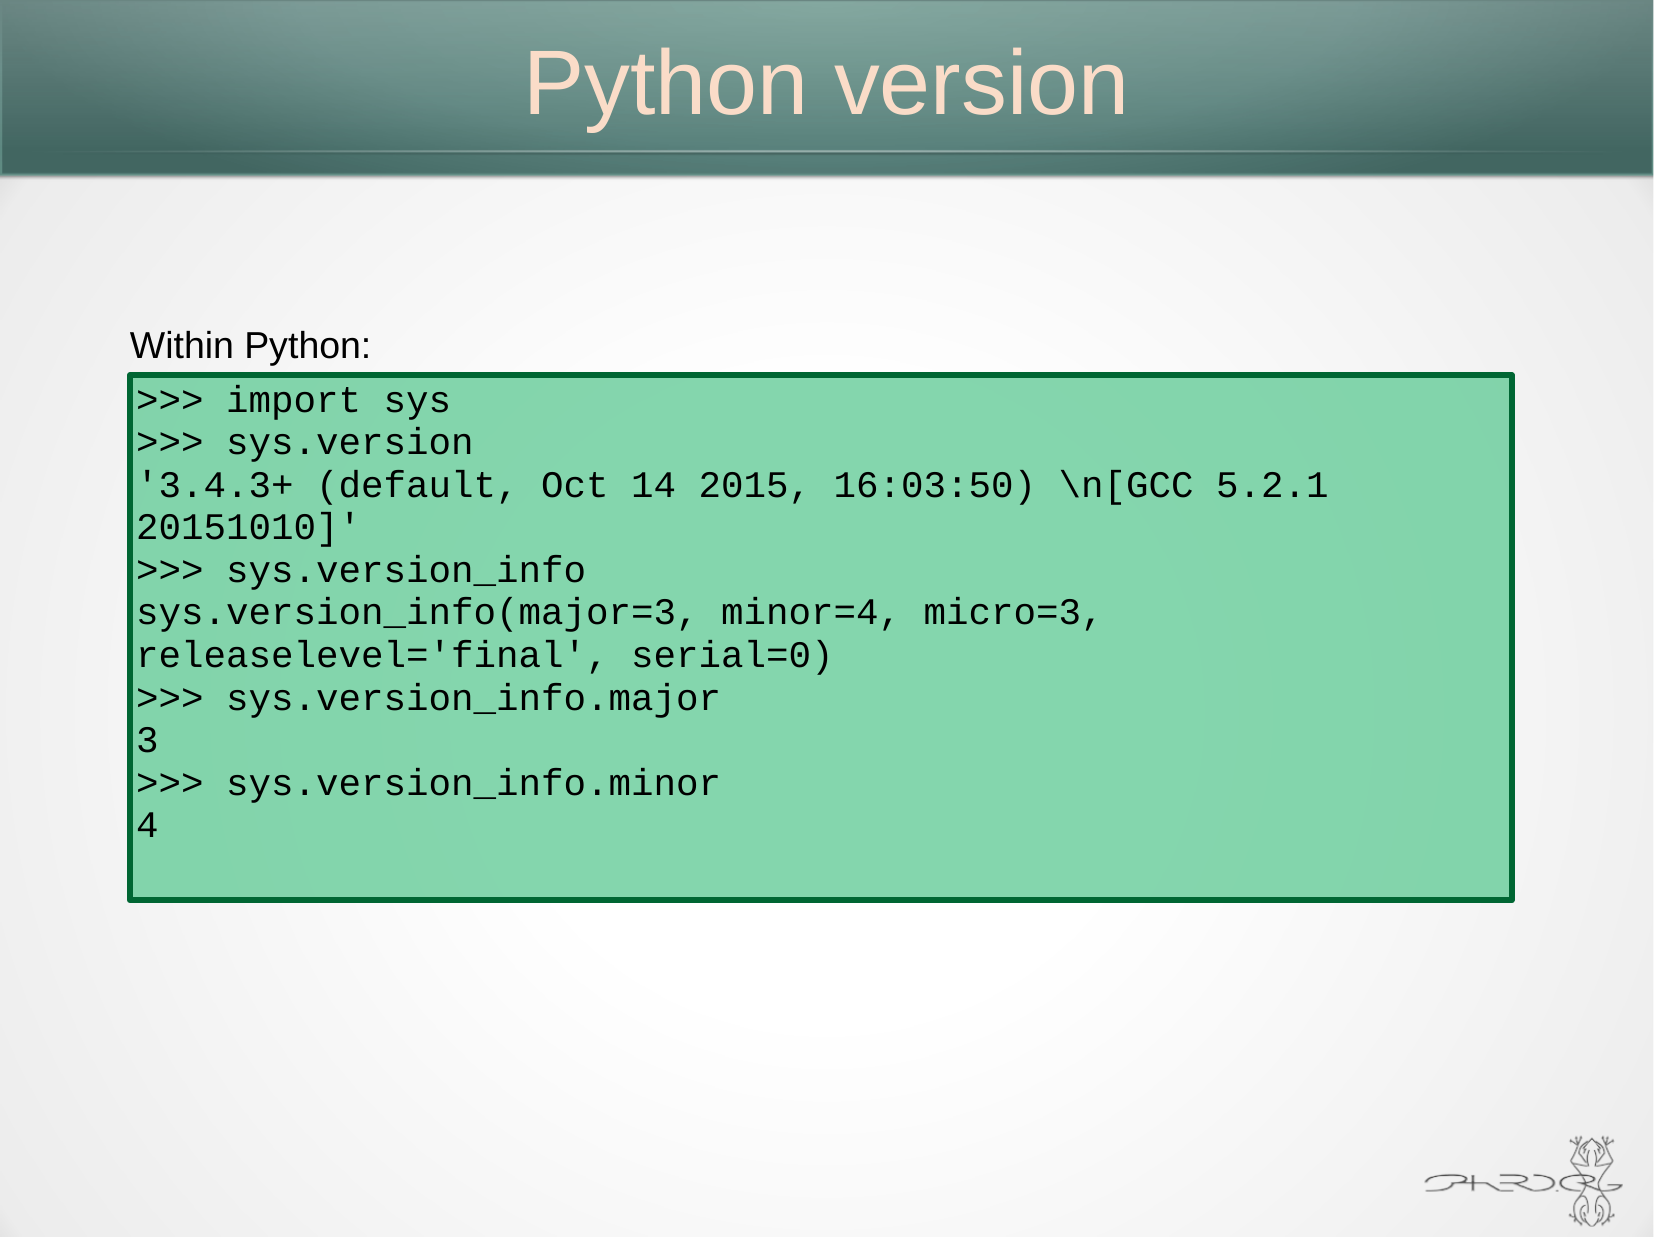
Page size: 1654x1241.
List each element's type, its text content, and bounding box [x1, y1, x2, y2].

text_box >>> import sys >>> sys.version '3.4.3+ (default, Oct 14 2015, 16:03:50) \n[GCC 5.2.1 20151010]' >>> sys.version_info sys.version_info(major=3, minor=4, micro=3, releaselevel='final', serial=0) >>> sys.version_info.major 3 >>> sys.version_info.minor 4 [129, 375, 1512, 901]
picture [0, 0, 1654, 1237]
text_box Within Python: [129, 324, 372, 367]
title [82, 11, 1571, 154]
